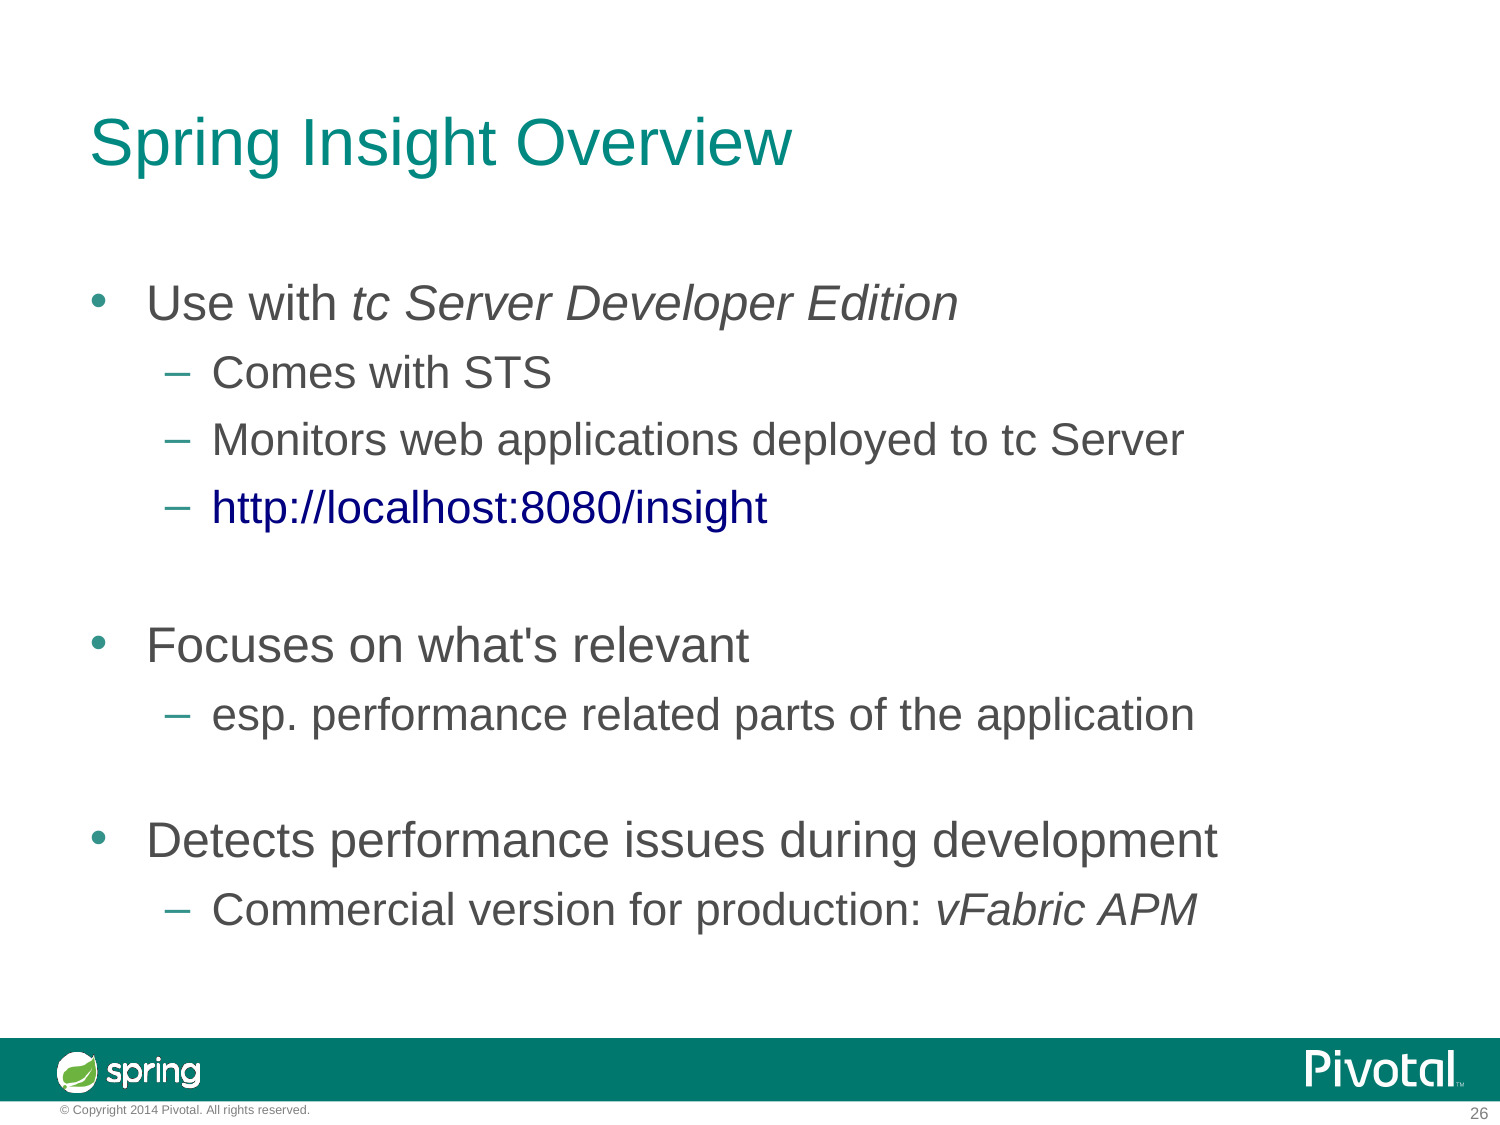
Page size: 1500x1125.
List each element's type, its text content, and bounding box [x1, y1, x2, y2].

picture [1306, 1050, 1464, 1087]
picture [32, 1041, 210, 1103]
title Spring Insight Overview [75, 45, 1426, 233]
list Use with tc Server Developer Edition Comes with STS Monitors web applications deployed to tc Server http://localhost:8080/insight Focuses on what's relevant esp. performance related parts of the application Detects performance issues during development Commercial version for production: vFabric APM [75, 262, 1426, 1005]
